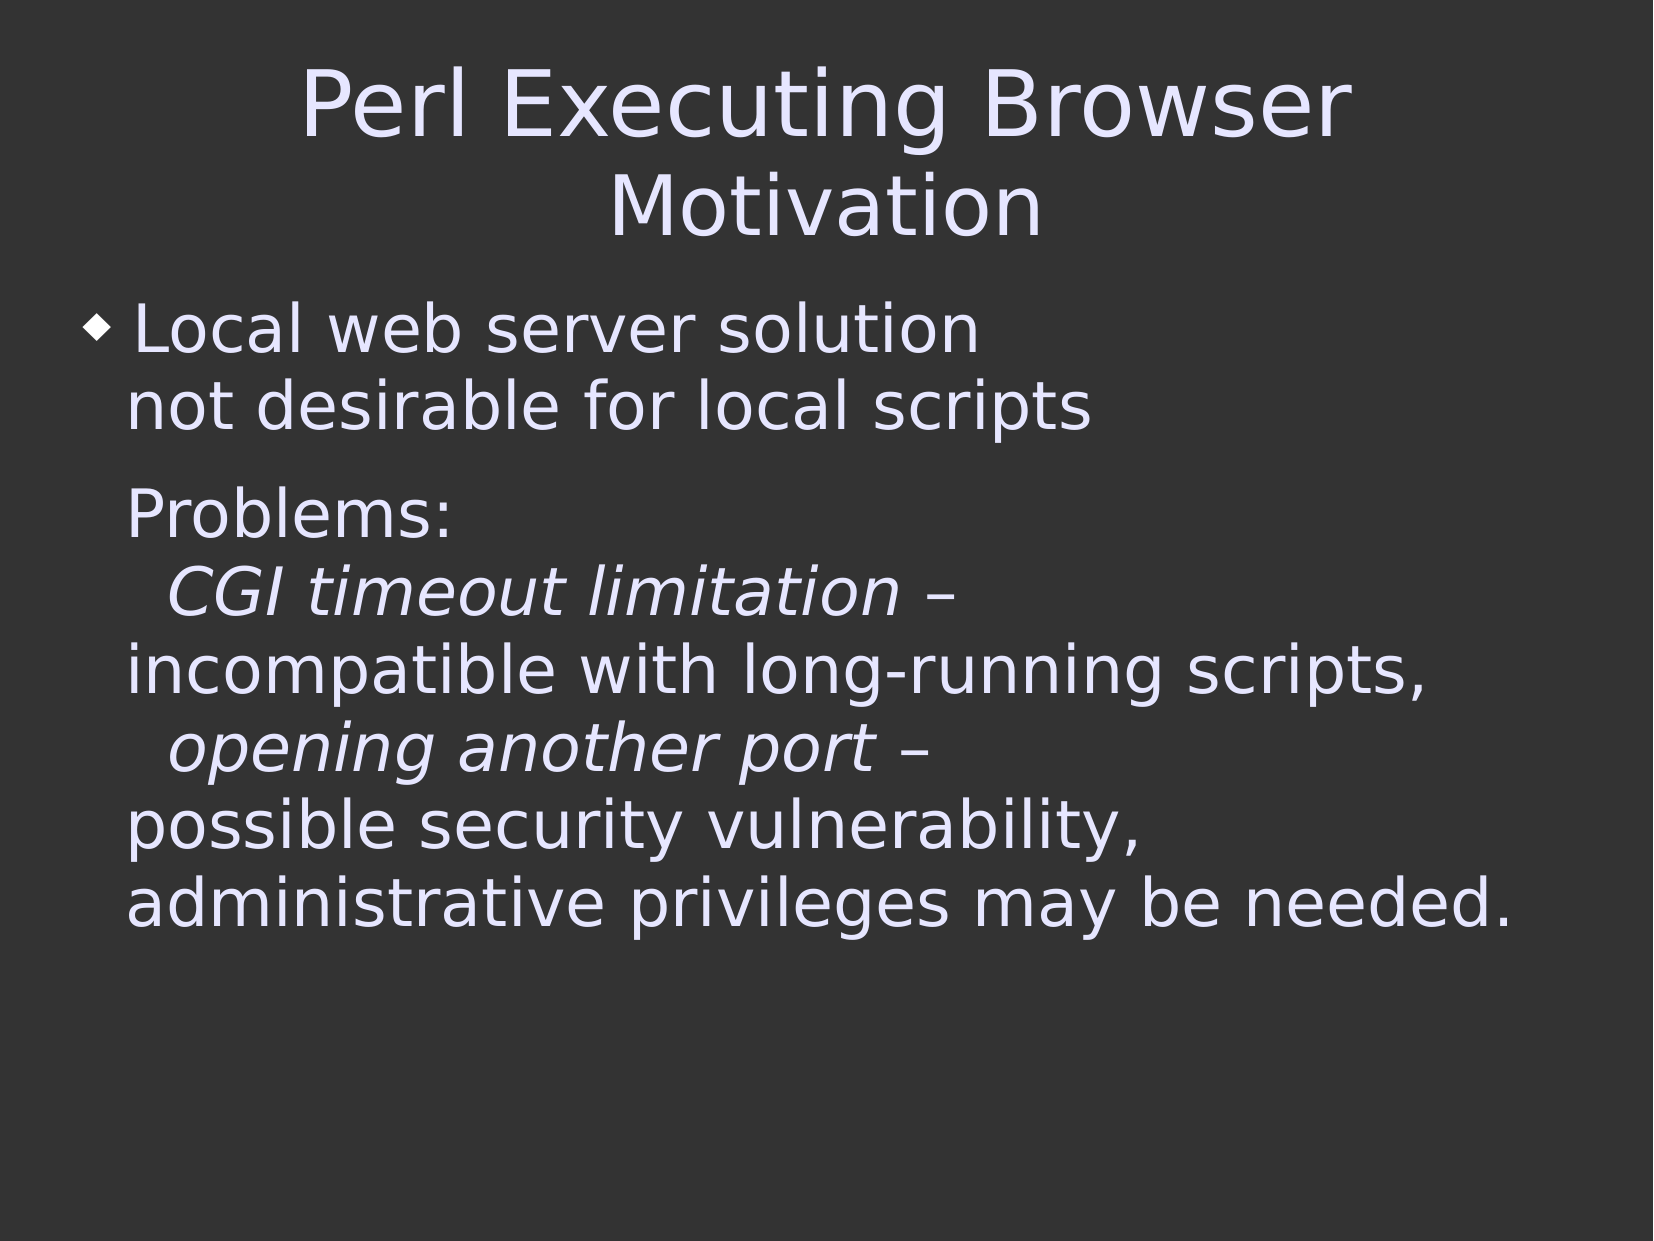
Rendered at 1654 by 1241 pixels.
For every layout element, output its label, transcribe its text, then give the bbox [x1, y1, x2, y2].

list Local web server solution not desirable for local scripts Problems: CGI timeout limitation – incompatible with long-running scripts, opening another port – possible security vulnerability, administrative privileges may be needed. [82, 290, 1571, 1021]
title Perl Executing Browser Motivation [82, 49, 1571, 257]
